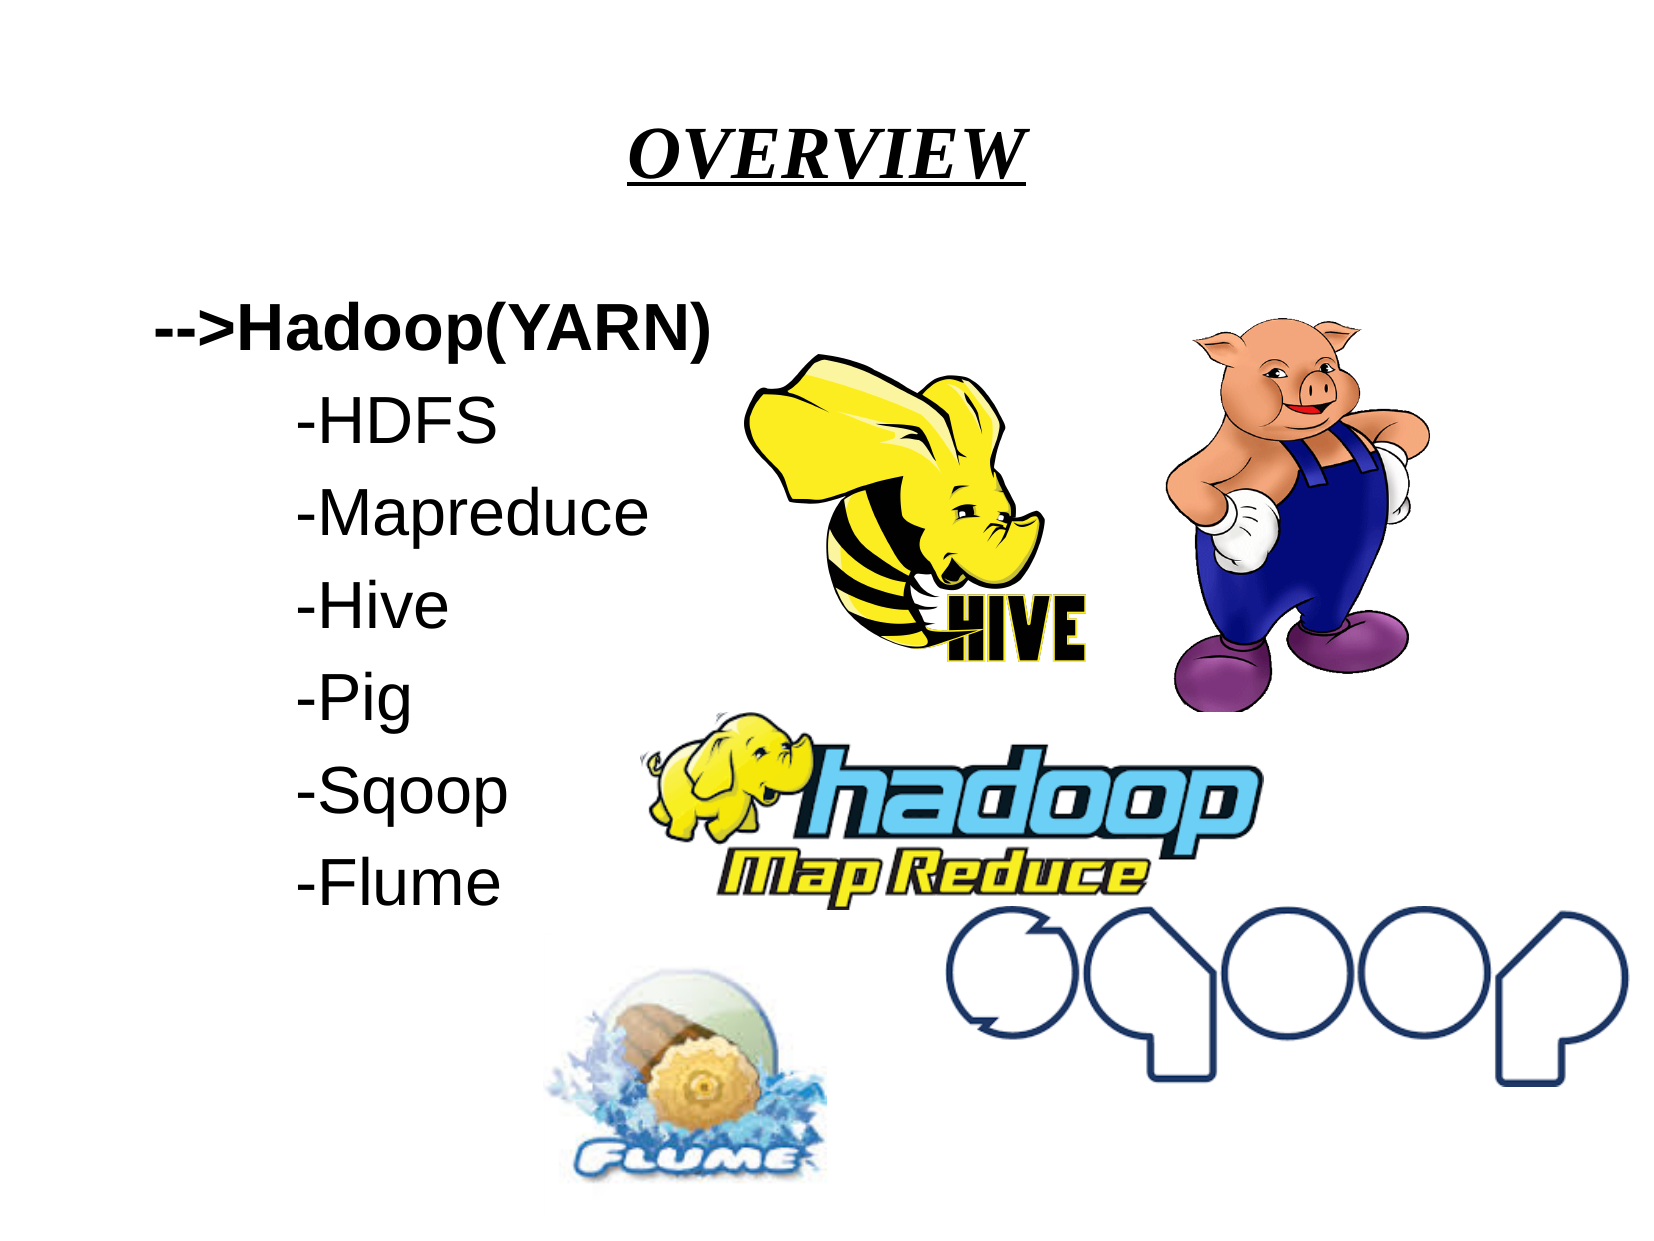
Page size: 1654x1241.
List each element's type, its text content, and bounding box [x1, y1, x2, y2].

picture [744, 354, 1086, 662]
picture [543, 933, 827, 1217]
list -->Hadoop(YARN) -HDFS -Mapreduce -Hive -Pig -Sqoop -Flume [82, 290, 1571, 1010]
title OVERVIEW [82, 49, 1571, 257]
picture [640, 318, 1630, 1087]
